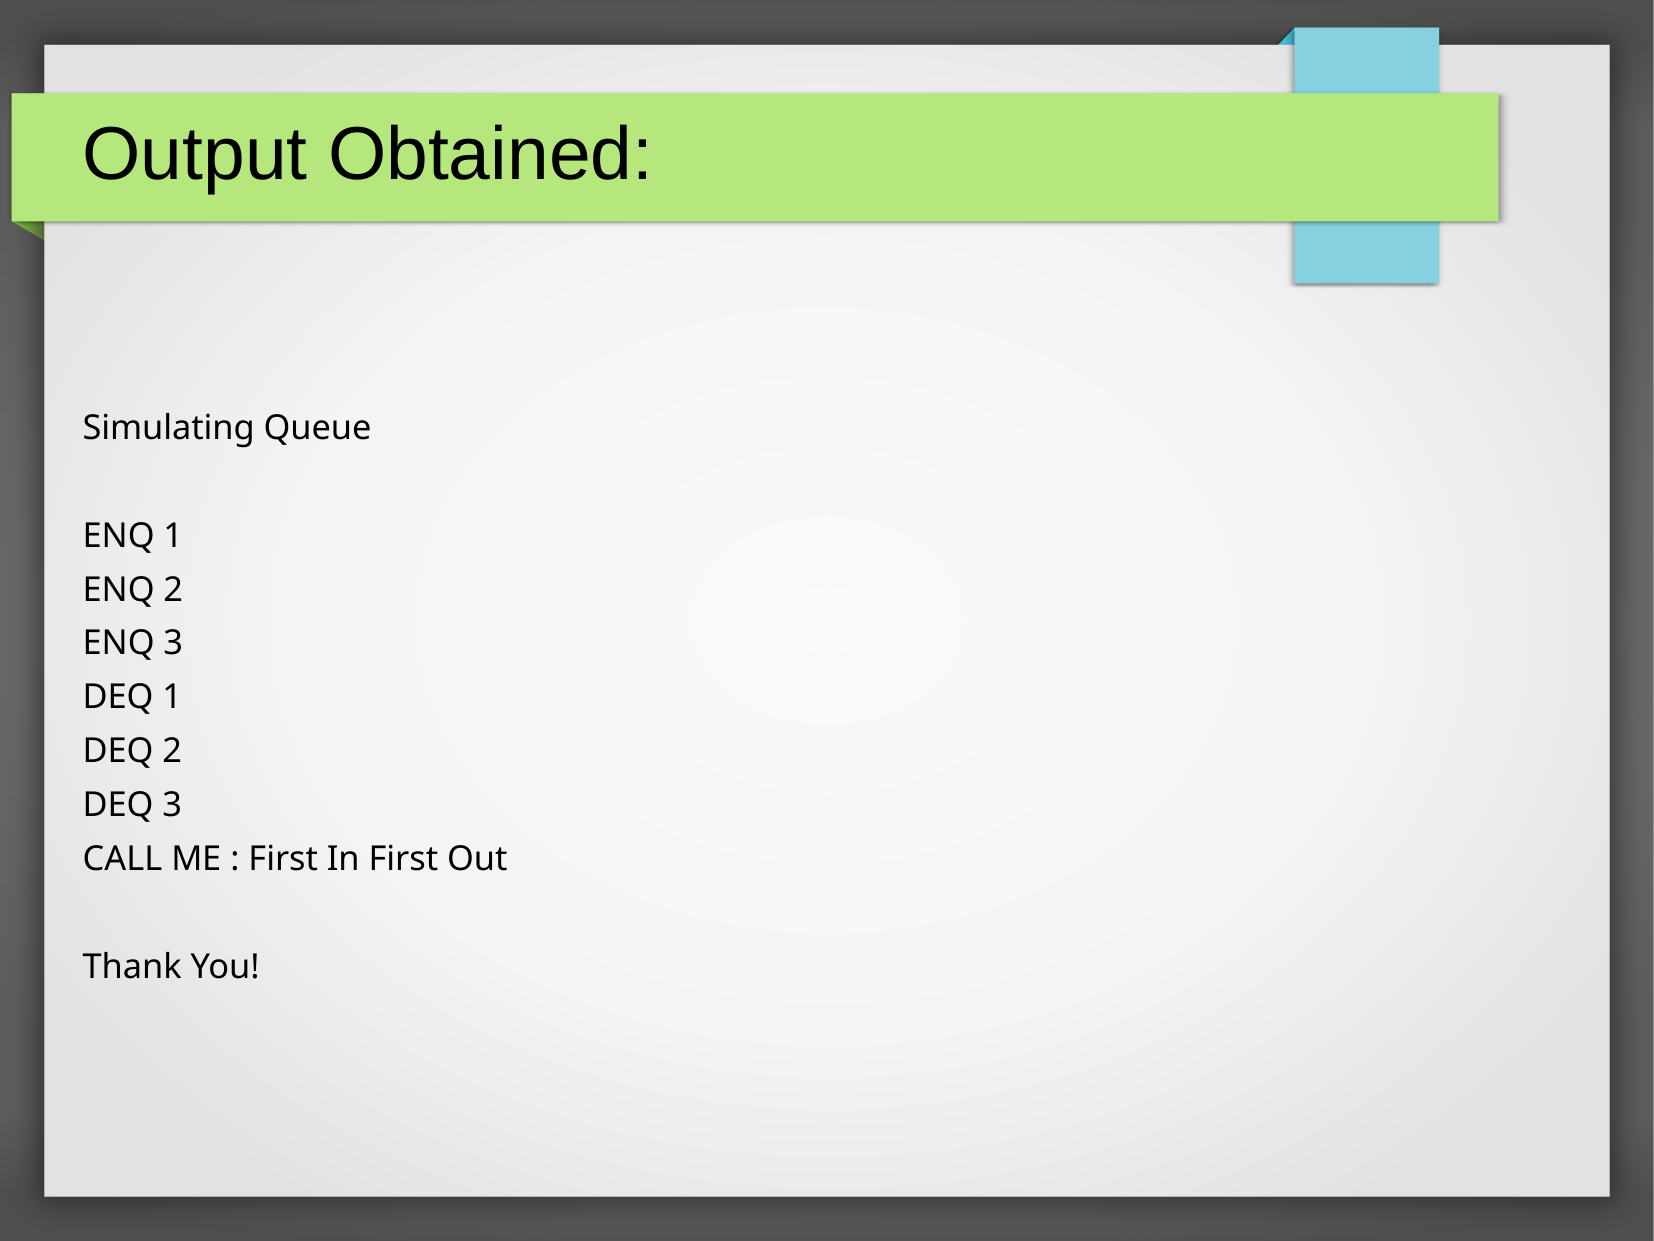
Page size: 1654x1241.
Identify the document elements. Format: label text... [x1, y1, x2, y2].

picture [0, 0, 1654, 1241]
list Simulating Queue ENQ 1 ENQ 2 ENQ 3 DEQ 1 DEQ 2 DEQ 3 CALL ME : First In First Out Thank You! [82, 295, 1571, 1015]
title Output Obtained: [82, 94, 1264, 213]
